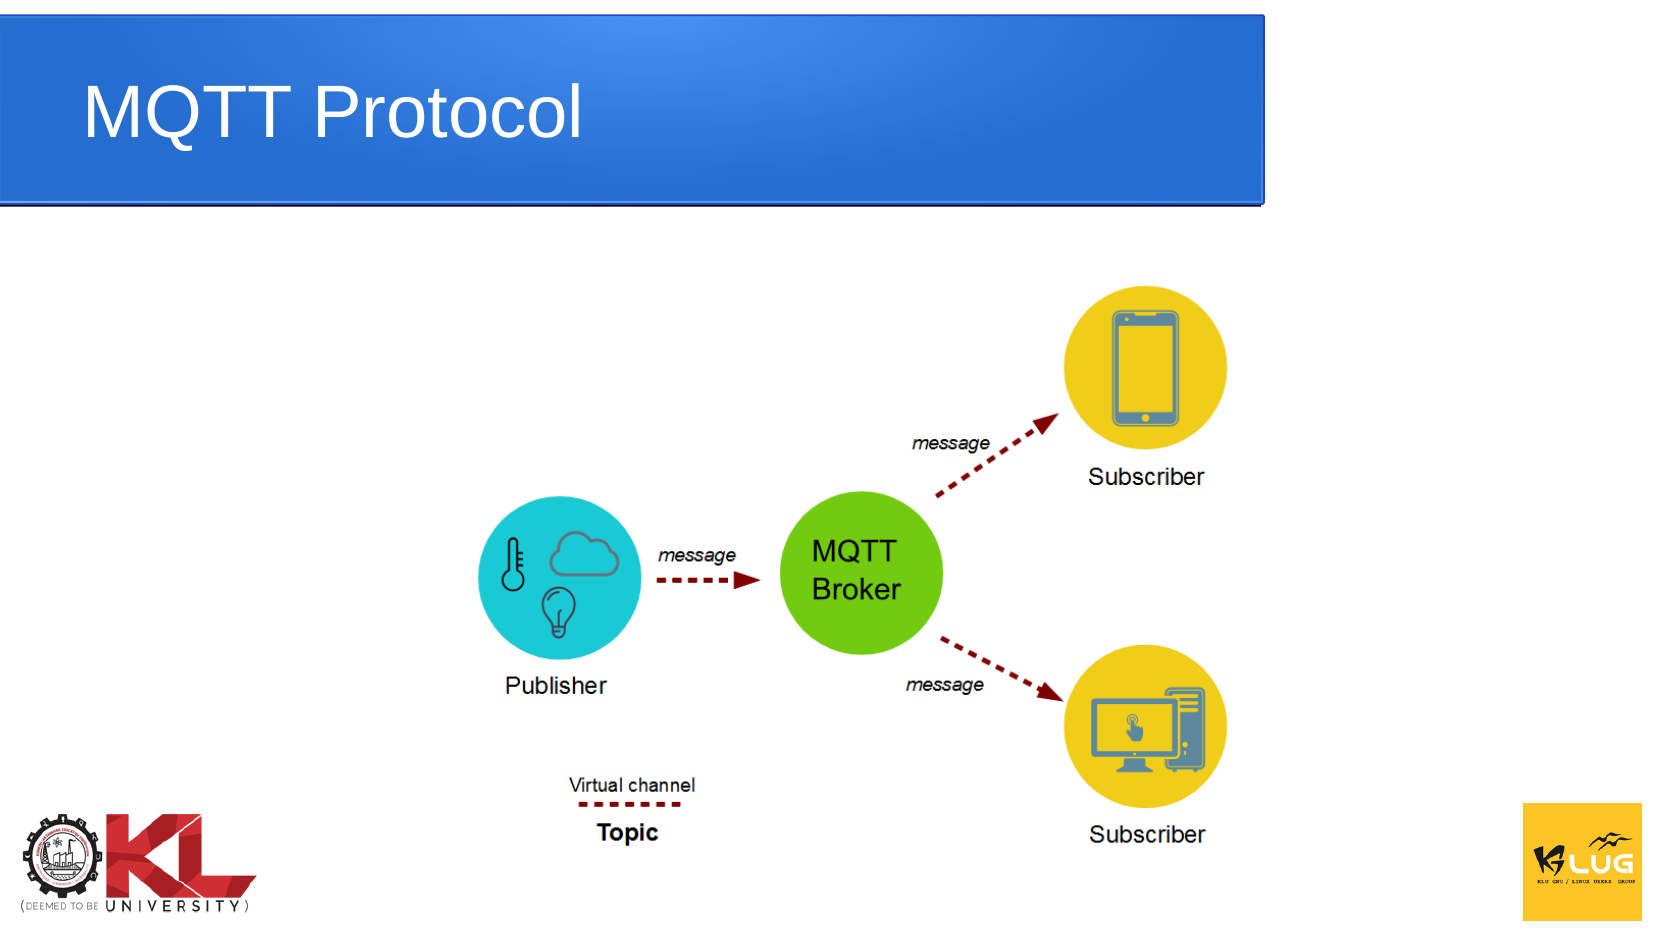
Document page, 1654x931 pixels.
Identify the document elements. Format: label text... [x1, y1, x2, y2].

picture [469, 271, 1241, 860]
picture [10, 802, 260, 922]
title MQTT Protocol [82, 35, 1235, 189]
picture [1523, 803, 1642, 921]
